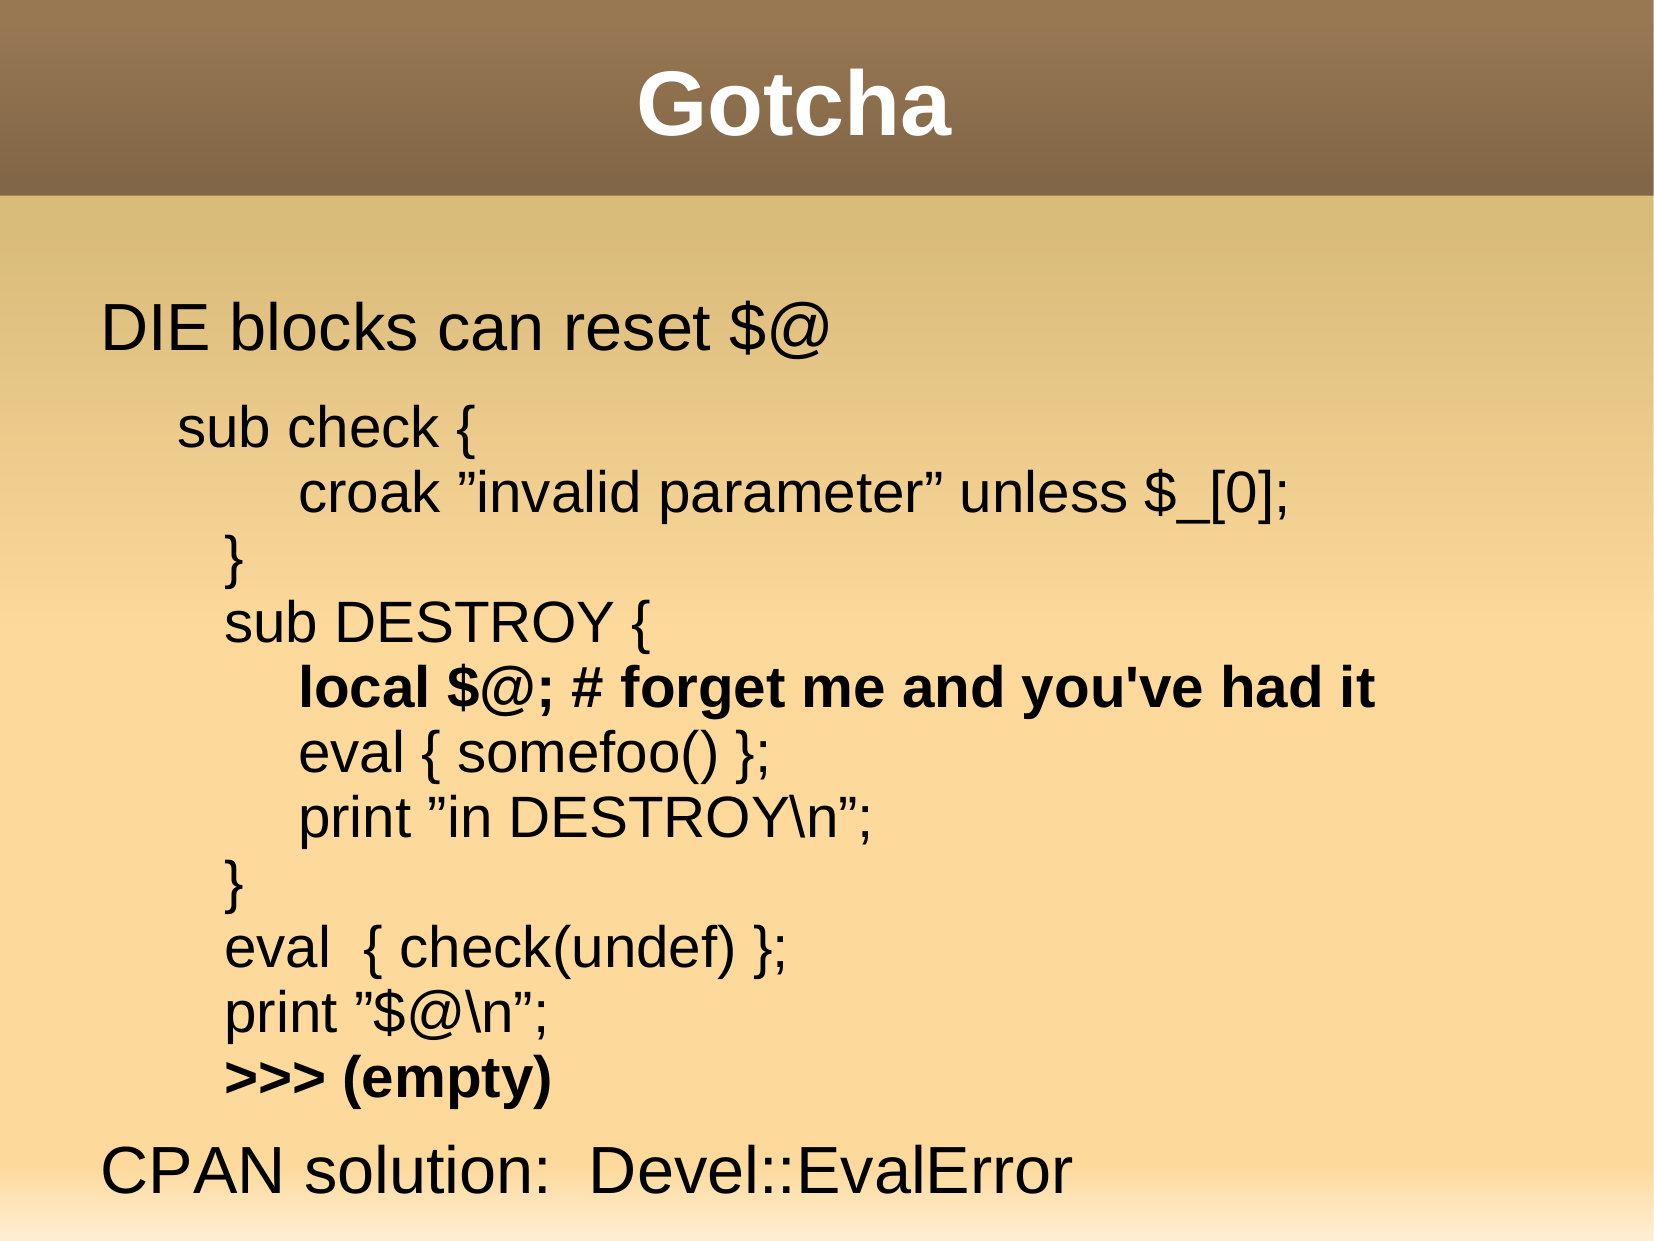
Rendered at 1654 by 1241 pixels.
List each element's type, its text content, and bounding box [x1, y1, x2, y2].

picture [0, 0, 1654, 1241]
list DIE blocks can reset $@ sub check { croak ”invalid parameter” unless $_[0]; } sub DESTROY { local $@; # forget me and you've had it eval { somefoo() }; print ”in DESTROY\n”; } eval { check(undef) }; print ”$@\n”; >>> (empty) CPAN solution: Devel::EvalError [82, 290, 1571, 1209]
title Gotcha [76, 7, 1565, 200]
